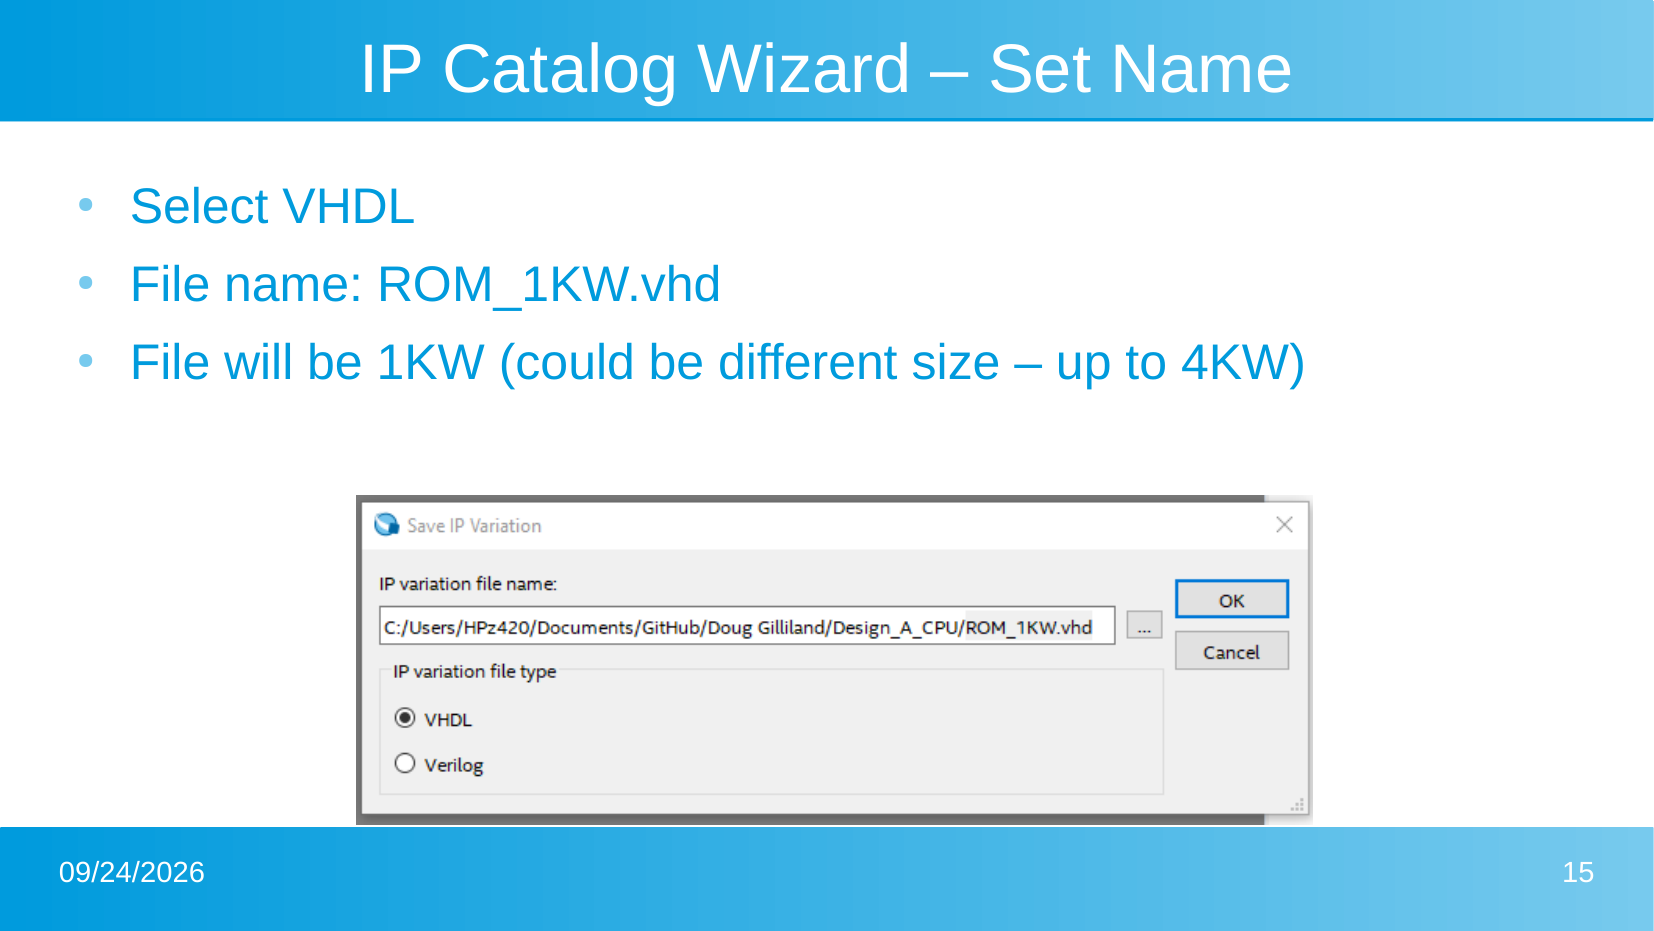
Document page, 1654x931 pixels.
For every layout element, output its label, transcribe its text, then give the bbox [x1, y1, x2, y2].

picture [356, 495, 1313, 826]
list Select VHDL File name: ROM_1KW.vhd File will be 1KW (could be different size – up to 4KW) [59, 178, 1595, 451]
title IP Catalog Wizard – Set Name [59, 29, 1595, 108]
